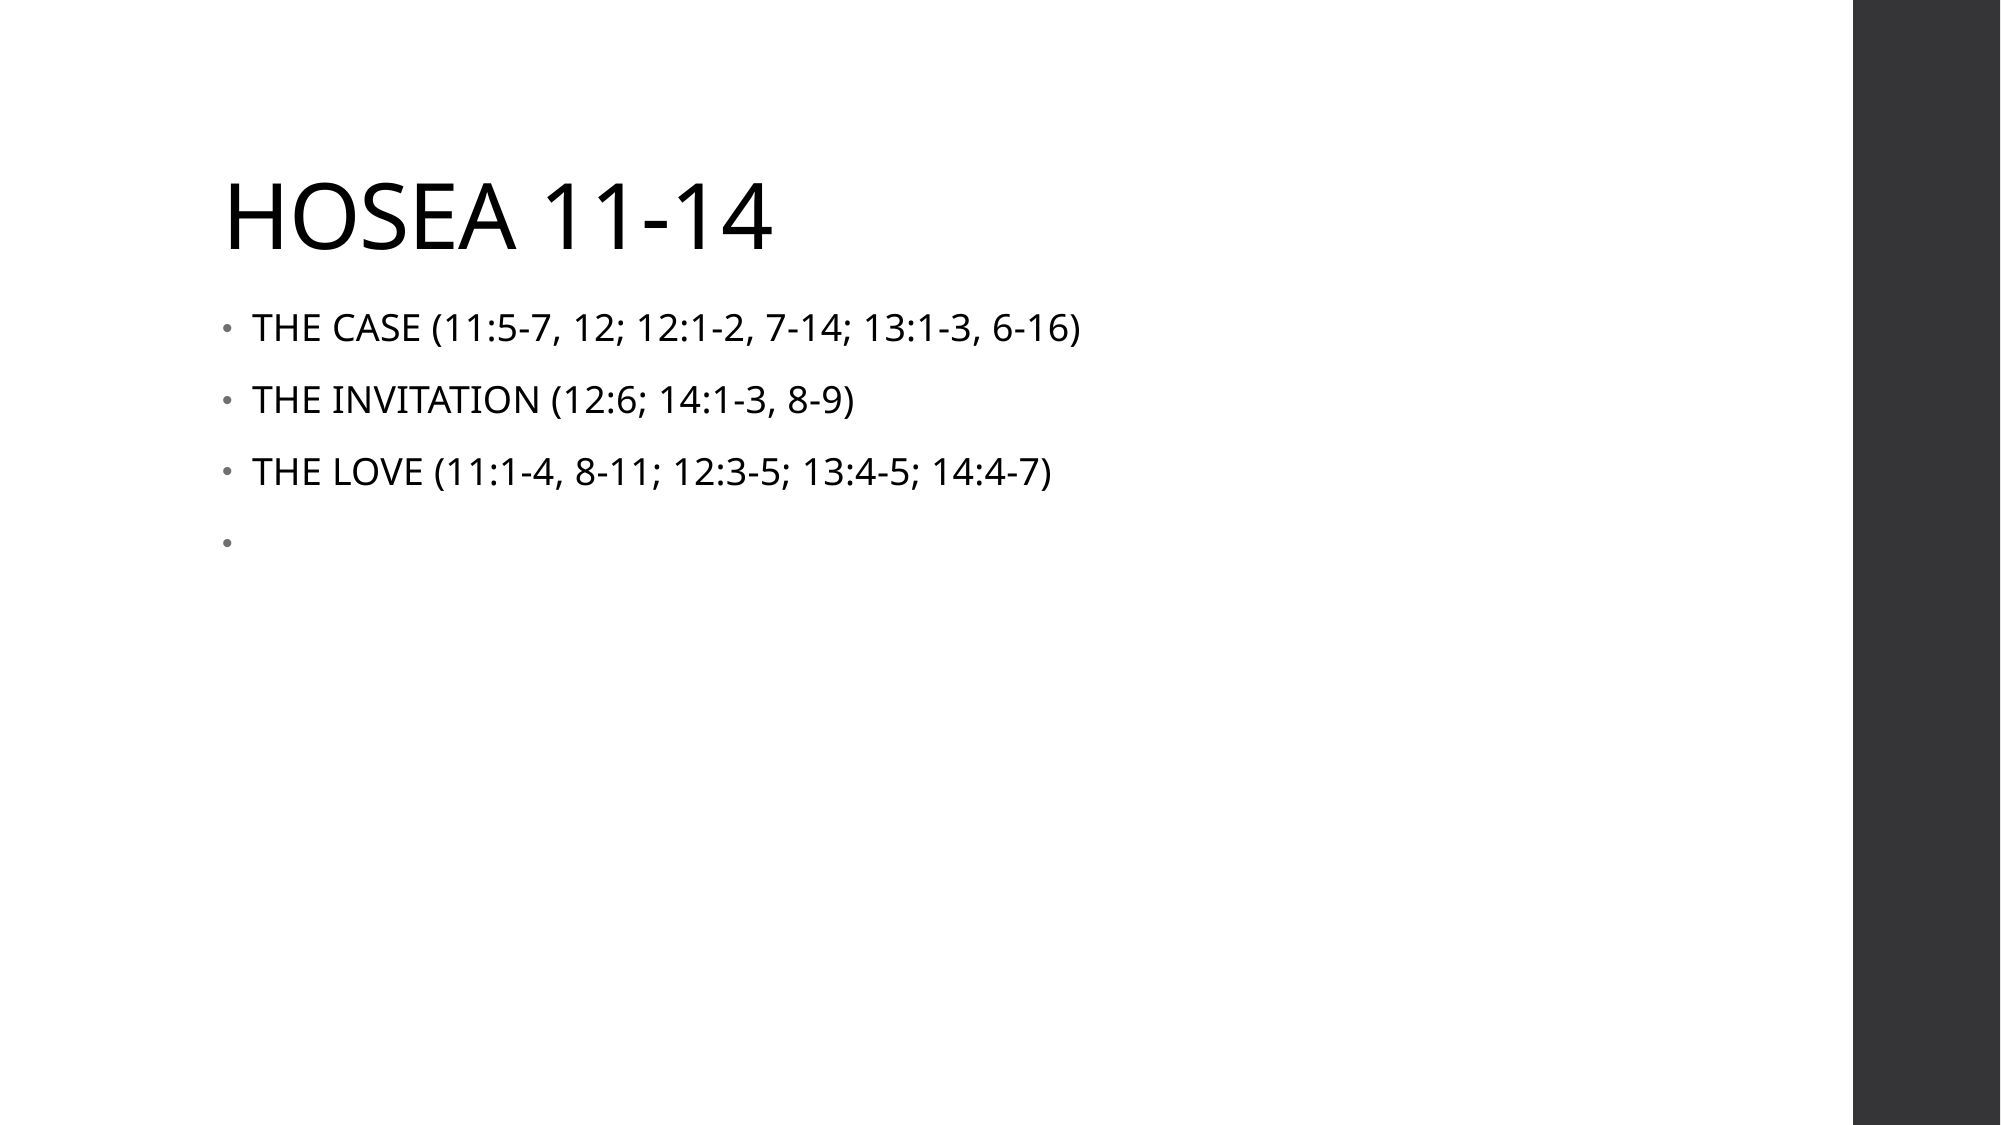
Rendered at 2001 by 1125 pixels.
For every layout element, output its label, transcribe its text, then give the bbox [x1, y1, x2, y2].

title HOSEA 11-14 [206, 60, 1797, 278]
list THE CASE (11:5-7, 12; 12:1-2, 7-14; 13:1-3, 6-16) THE INVITATION (12:6; 14:1-3, 8-9) THE LOVE (11:1-4, 8-11; 12:3-5; 13:4-5; 14:4-7) [206, 299, 1617, 1014]
